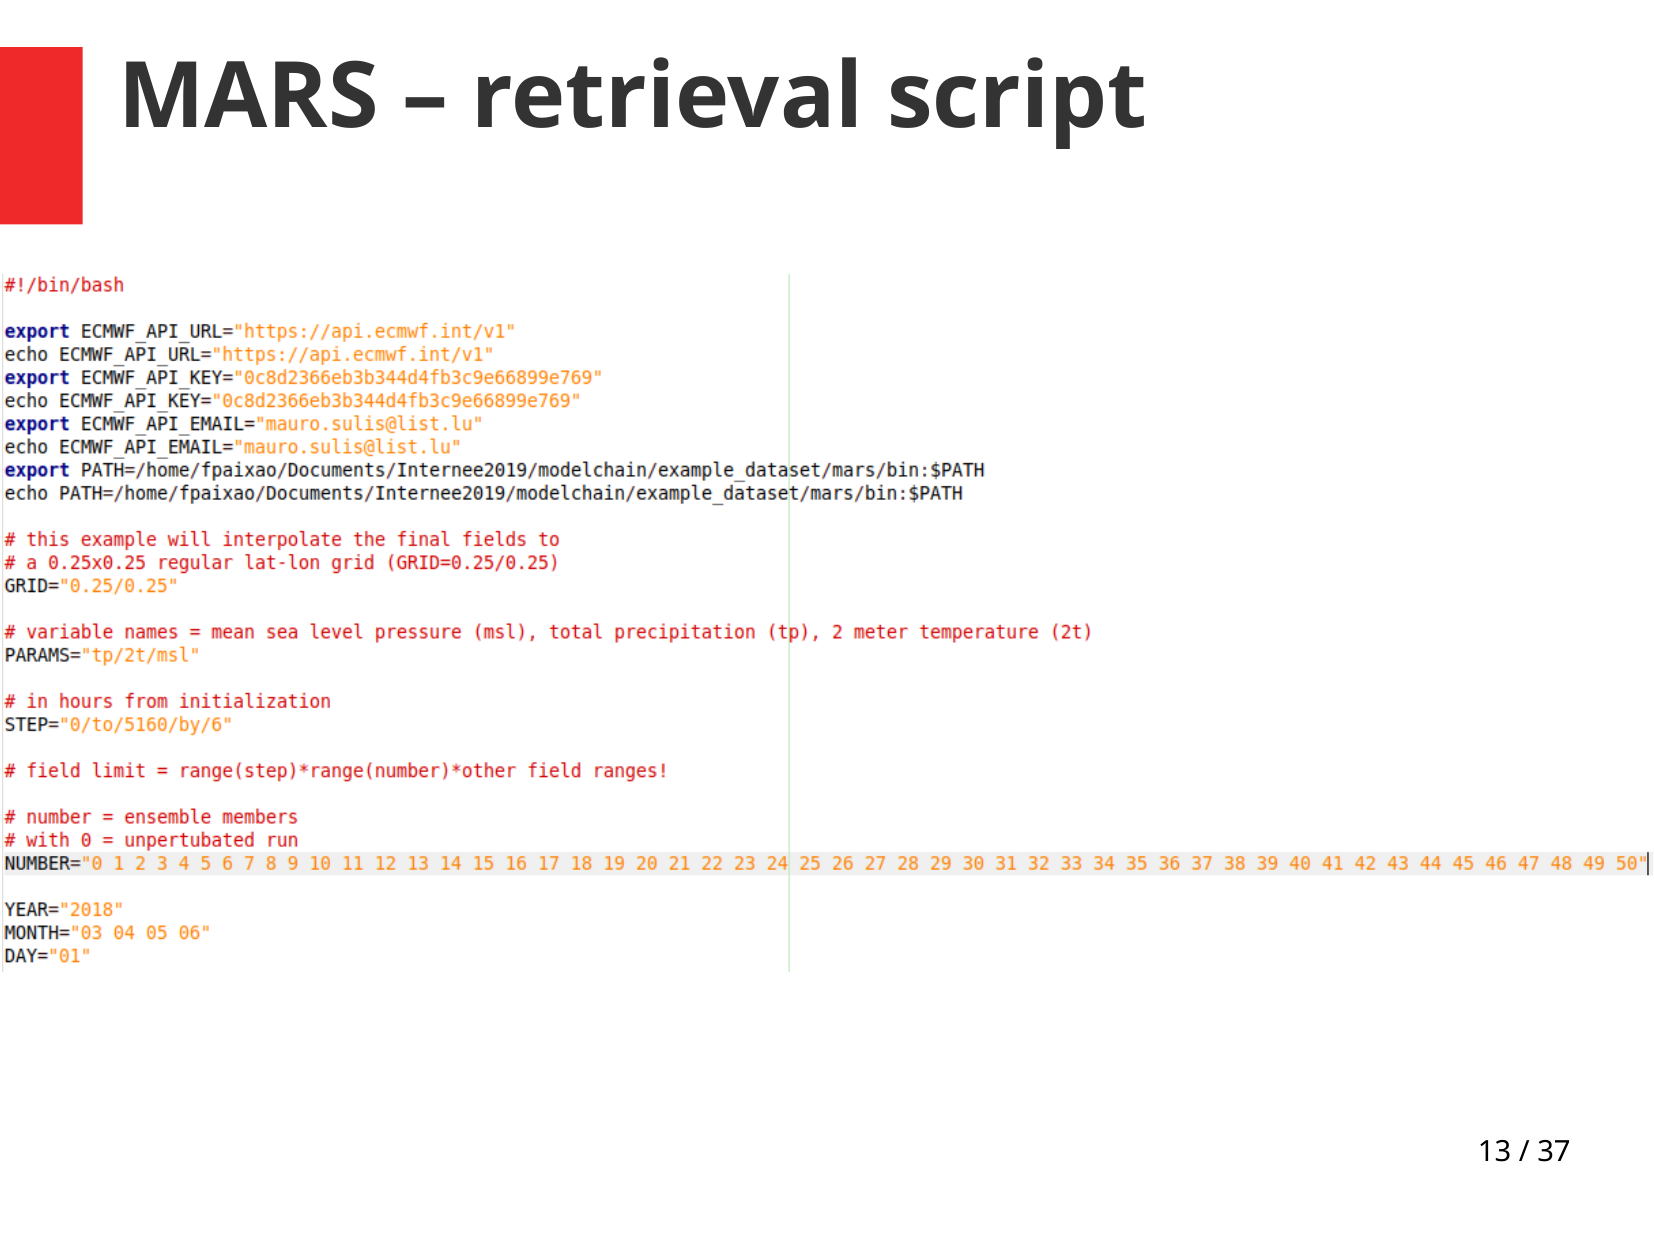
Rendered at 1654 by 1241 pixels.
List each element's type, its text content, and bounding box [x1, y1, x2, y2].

picture [2, 274, 1654, 972]
title MARS – retrieval script [118, 38, 1571, 146]
